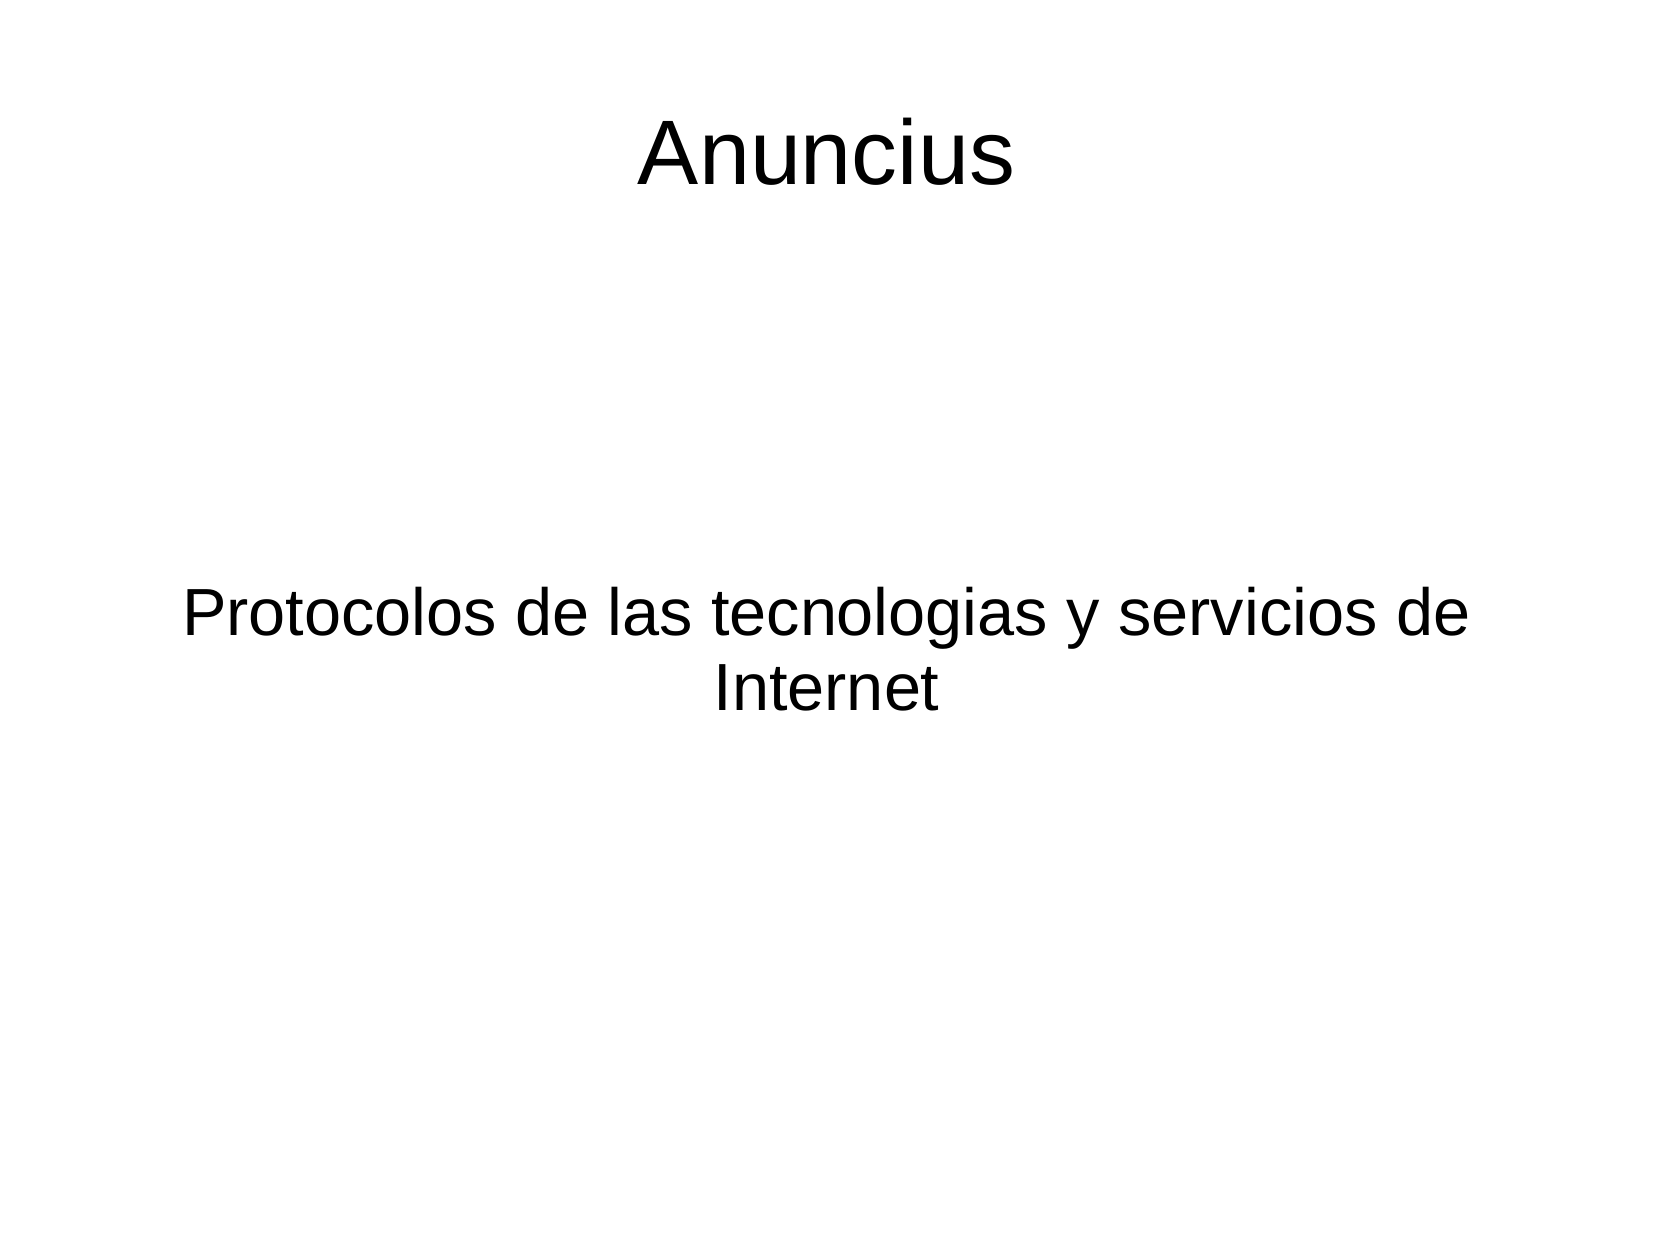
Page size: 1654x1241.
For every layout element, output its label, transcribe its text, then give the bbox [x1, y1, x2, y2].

title Anuncius [82, 49, 1571, 257]
subtitle Protocolos de las tecnologias y servicios de Internet [82, 290, 1571, 1010]
